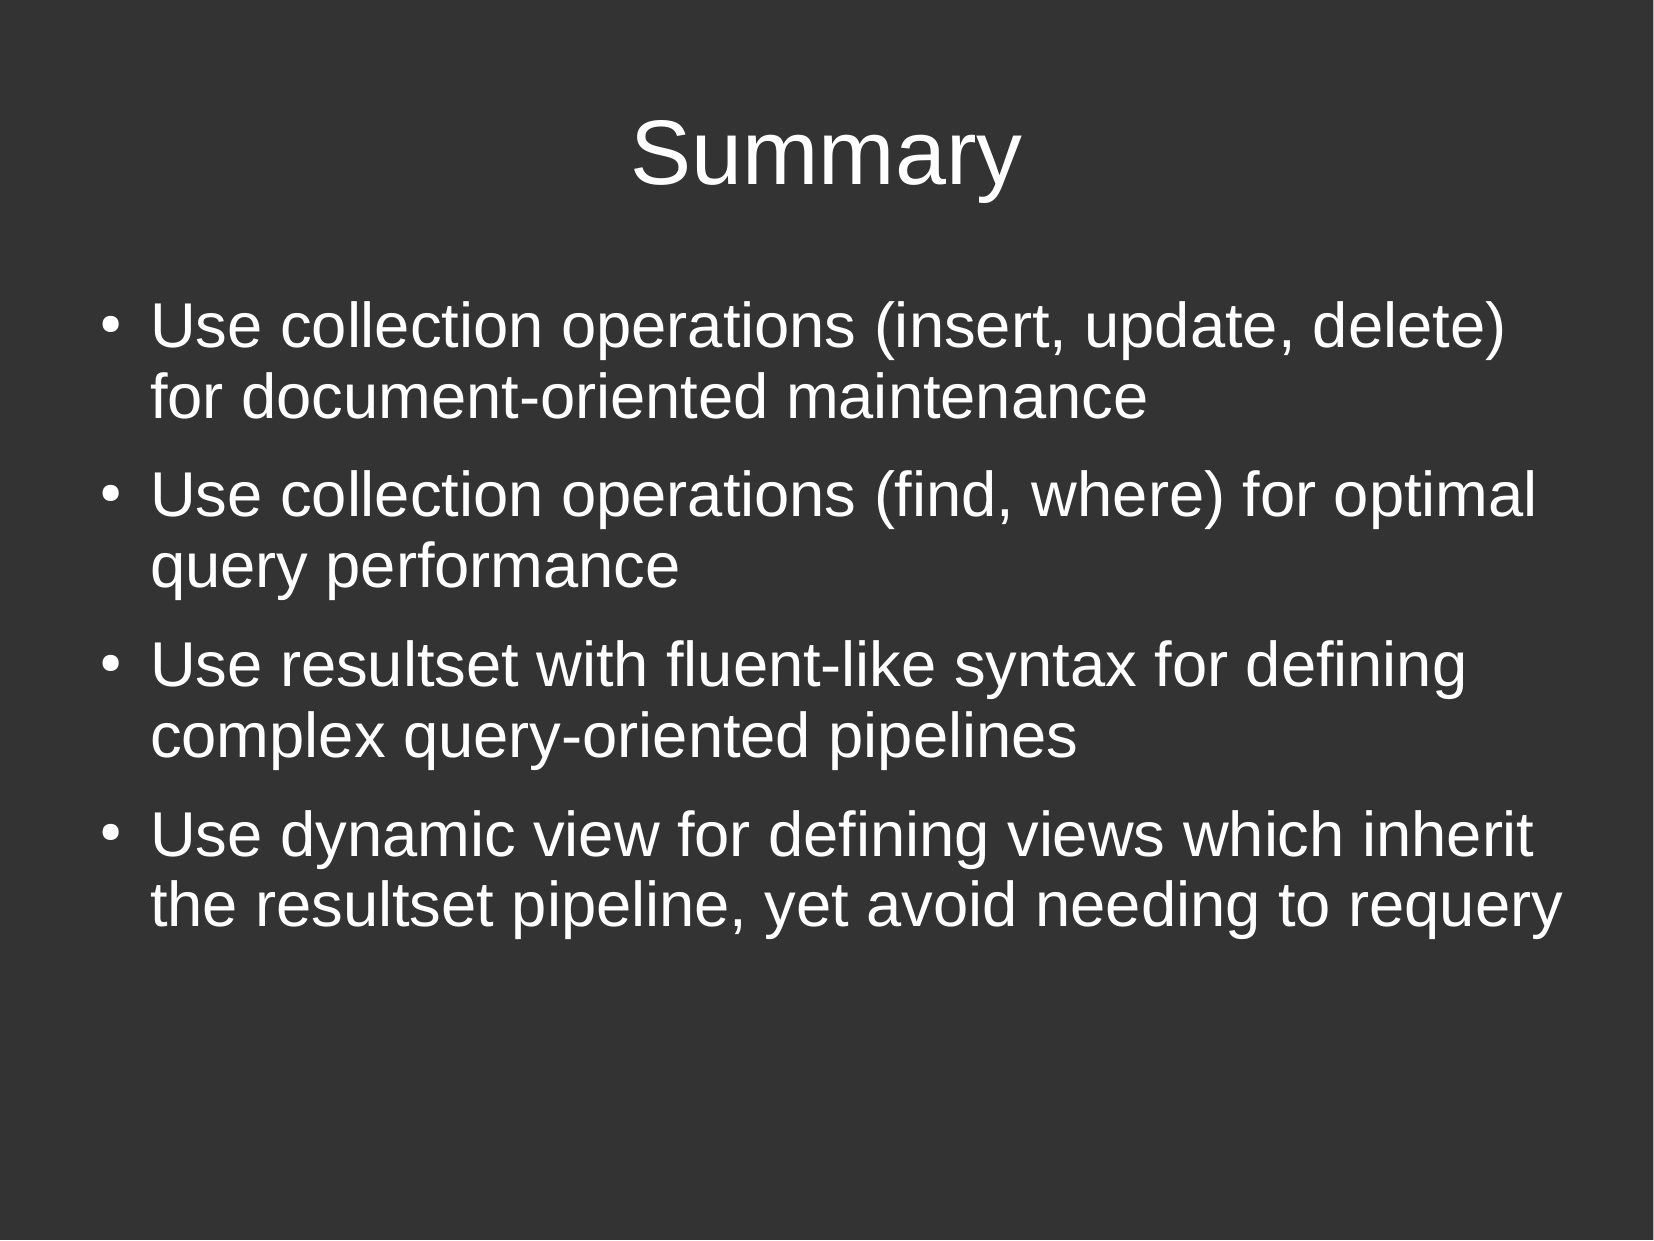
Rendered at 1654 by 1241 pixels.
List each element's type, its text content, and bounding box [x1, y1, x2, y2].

list Use collection operations (insert, update, delete) for document-oriented maintenance Use collection operations (find, where) for optimal query performance Use resultset with fluent-like syntax for defining complex query-oriented pipelines Use dynamic view for defining views which inherit the resultset pipeline, yet avoid needing to requery [82, 290, 1571, 1010]
title Summary [82, 49, 1571, 257]
